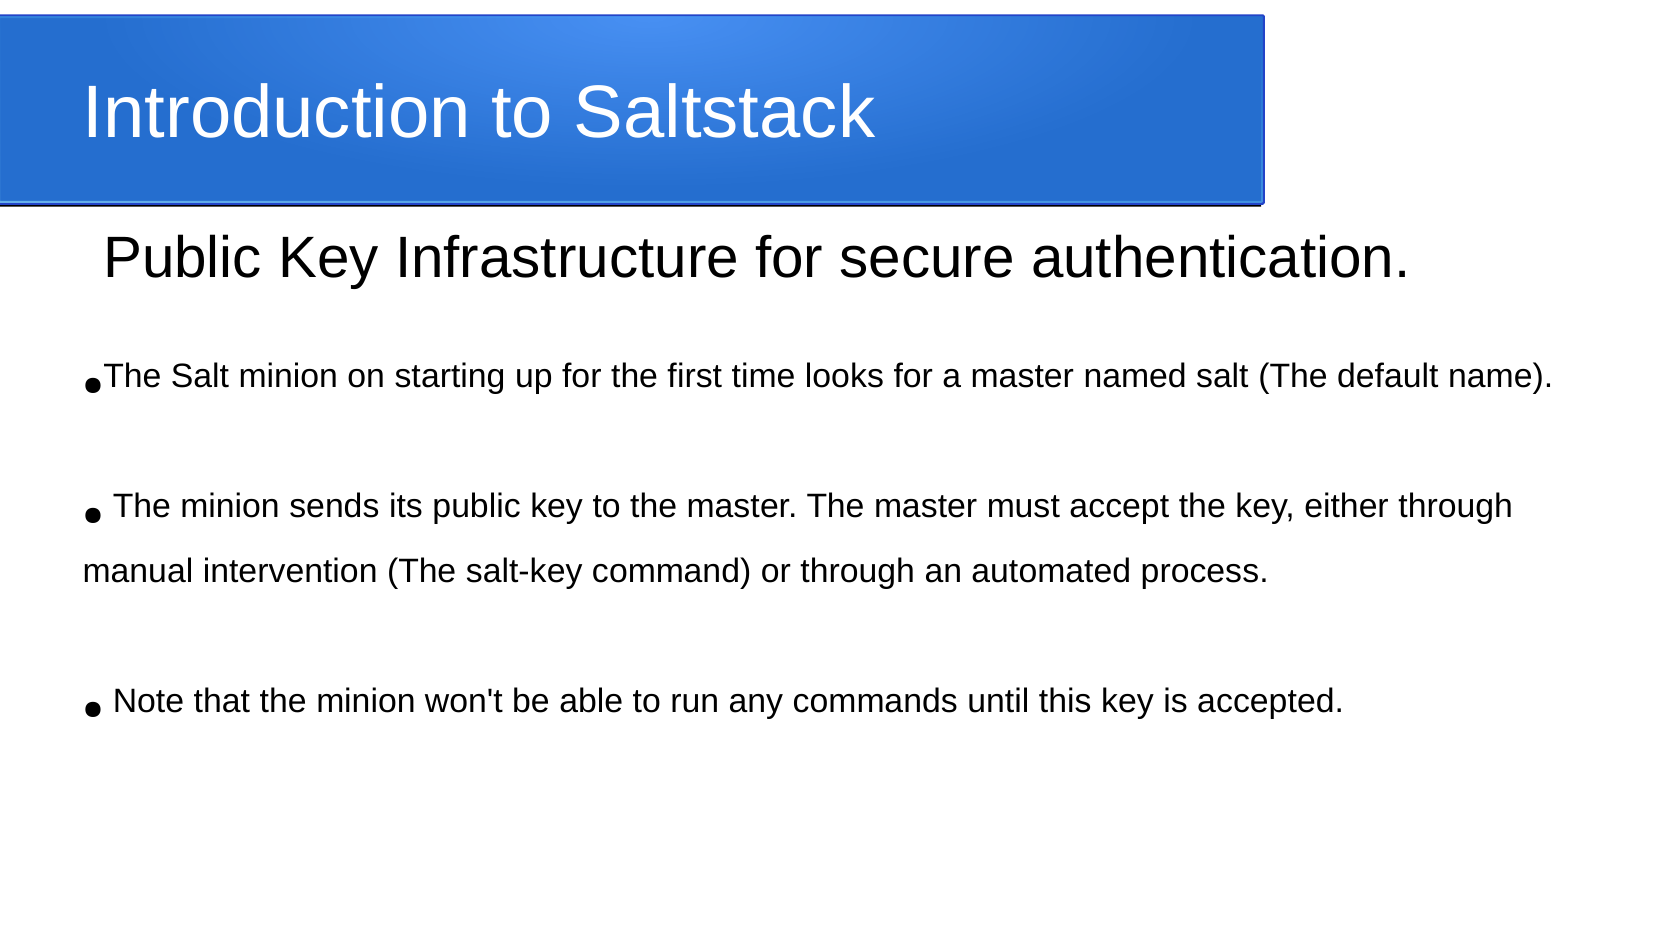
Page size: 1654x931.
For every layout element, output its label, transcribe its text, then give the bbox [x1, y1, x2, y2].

title Introduction to Saltstack [82, 35, 1235, 189]
subtitle Public Key Infrastructure for secure authentication. The Salt minion on starting up for the first time looks for a master named salt (The default name). The minion sends its public key to the master. The master must accept the key, either through manual intervention (The salt-key command) or through an automated process. Note that the minion won't be able to run any commands until this key is accepted. [82, 224, 1571, 810]
